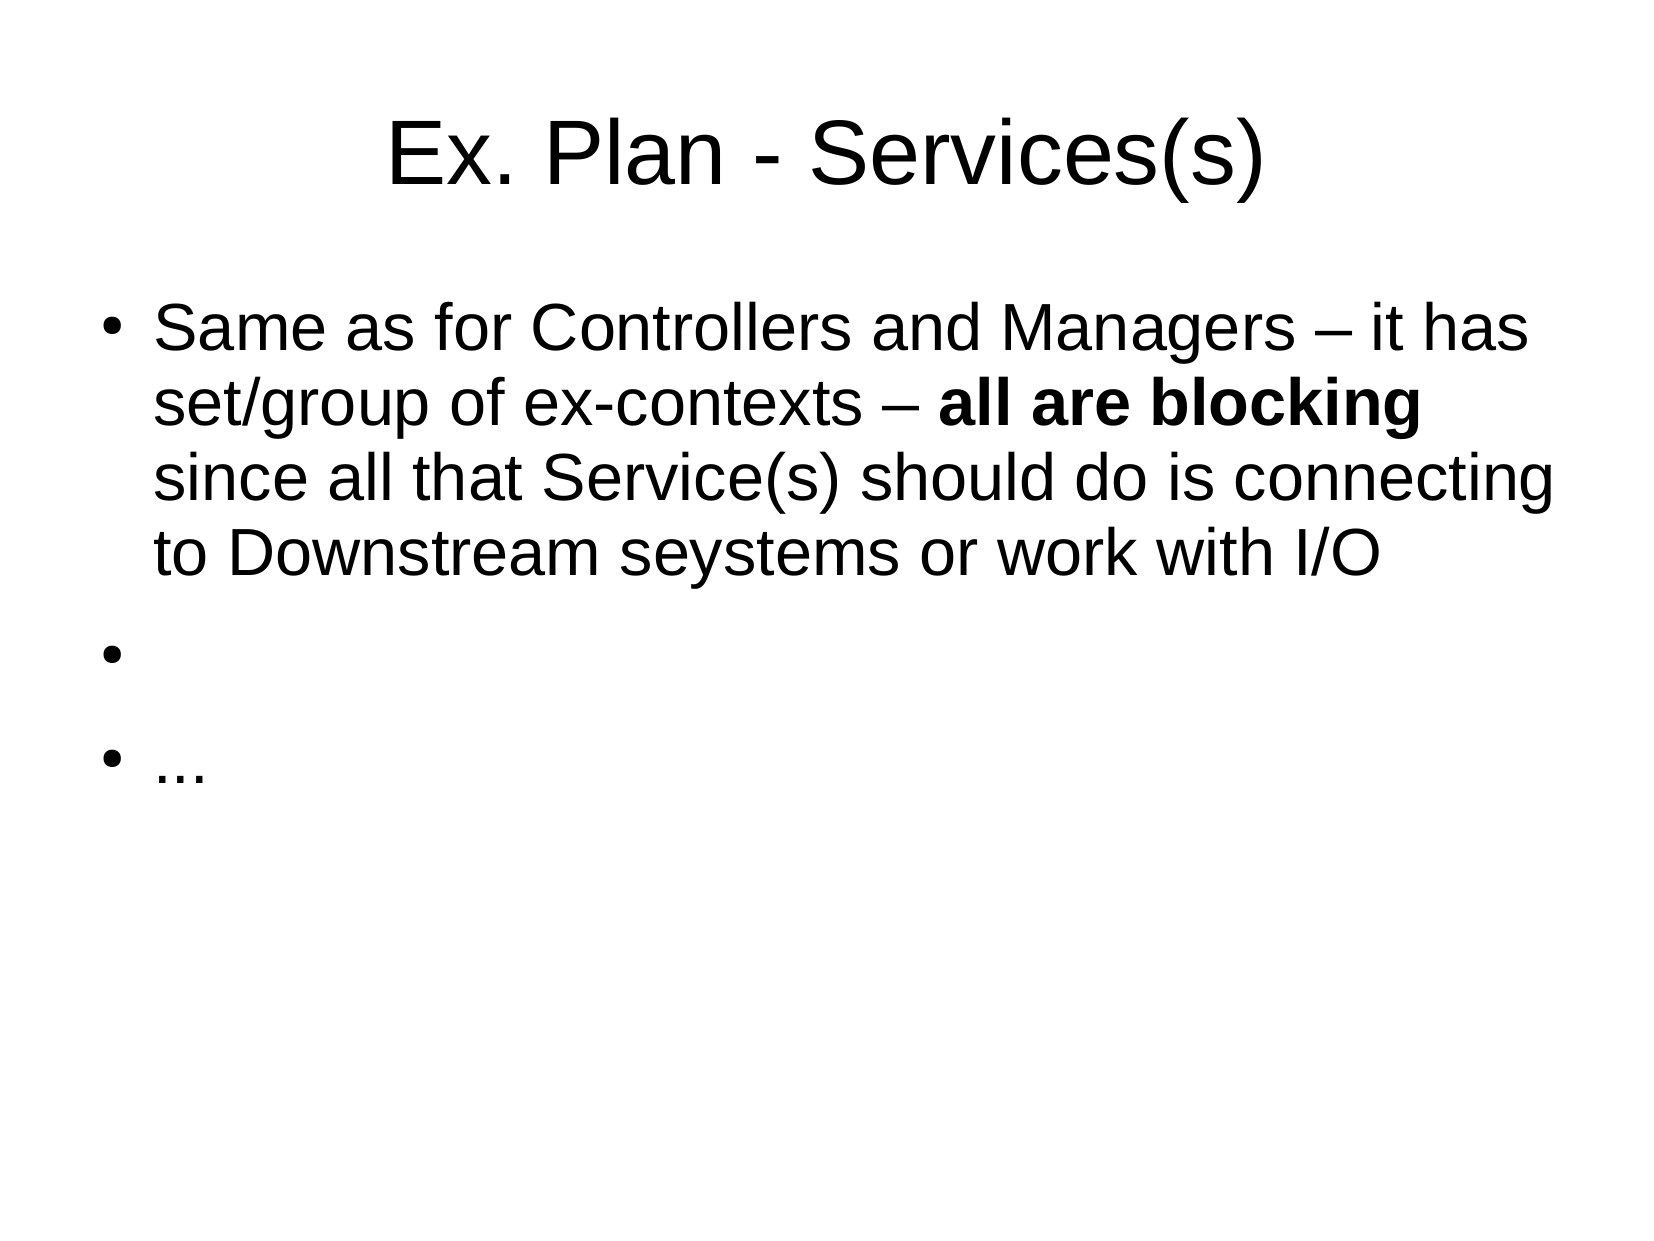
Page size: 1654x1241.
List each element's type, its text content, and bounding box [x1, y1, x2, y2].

title Ex. Plan - Services(s) [82, 49, 1571, 257]
list Same as for Controllers and Managers – it has set/group of ex-contexts – all are blocking since all that Service(s) should do is connecting to Downstream seystems or work with I/O ... [82, 290, 1571, 1010]
